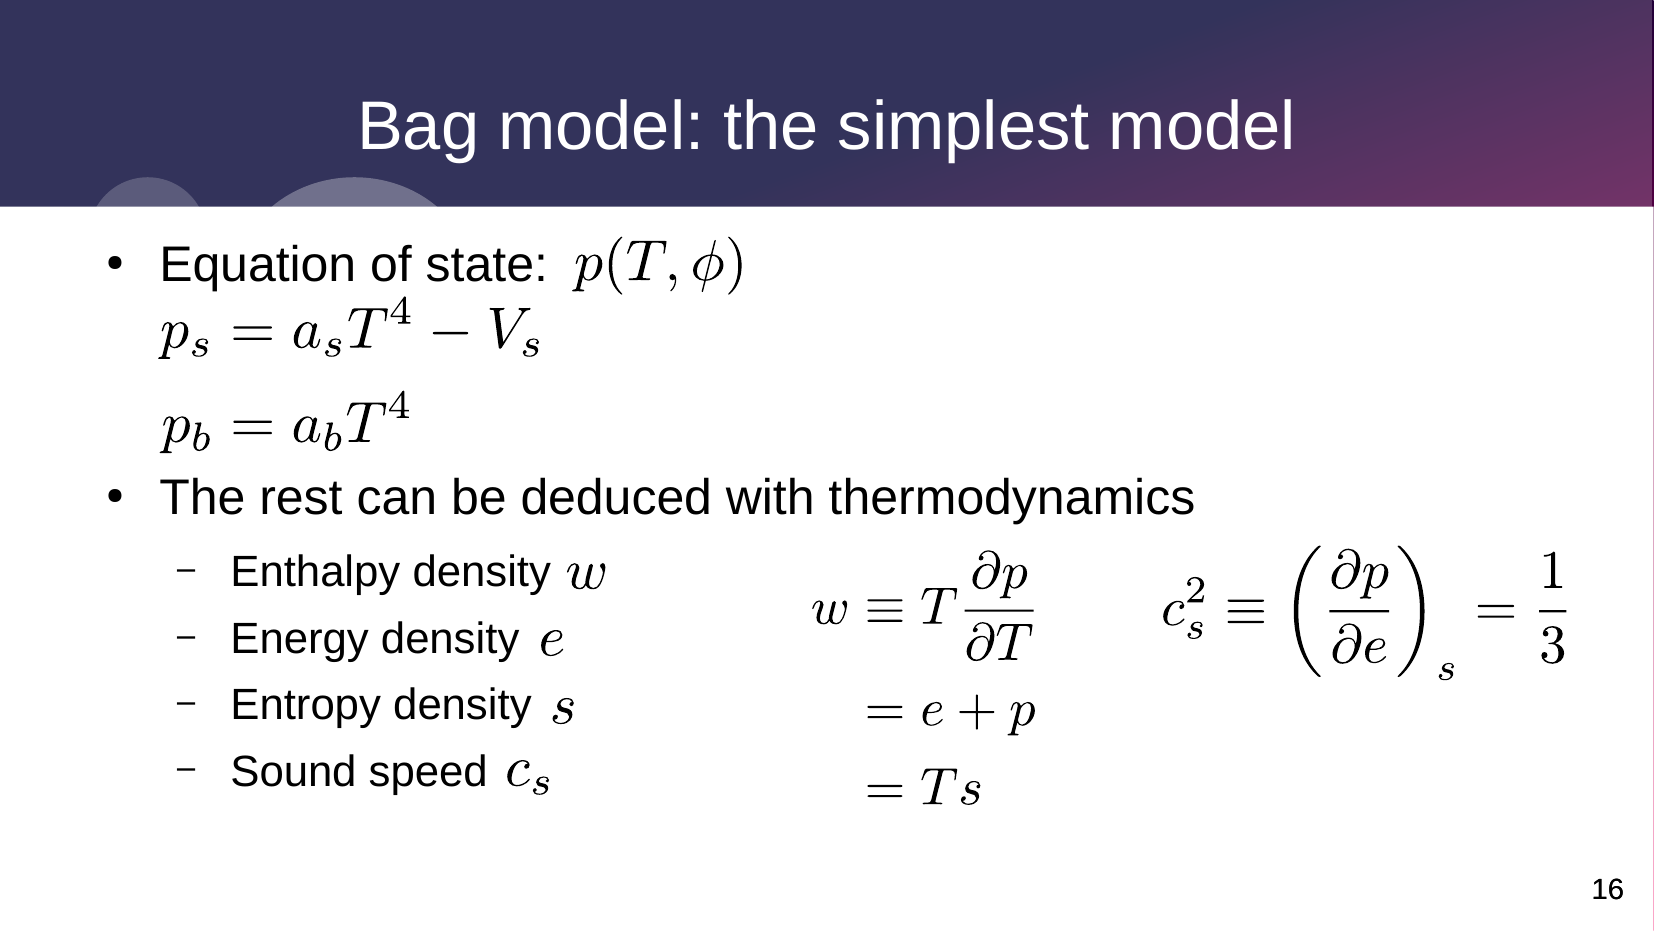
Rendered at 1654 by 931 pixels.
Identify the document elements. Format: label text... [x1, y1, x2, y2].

picture [158, 296, 539, 454]
picture [810, 550, 1035, 805]
picture [504, 760, 550, 795]
picture [565, 563, 606, 590]
title Bag model: the simplest model [88, 44, 1565, 207]
picture [1160, 545, 1567, 681]
picture [569, 234, 744, 297]
picture [538, 630, 564, 657]
list Equation of state: The rest can be deduced with thermodynamics Enthalpy density Energy density Entropy density Sound speed [88, 236, 1565, 827]
picture [549, 697, 574, 725]
